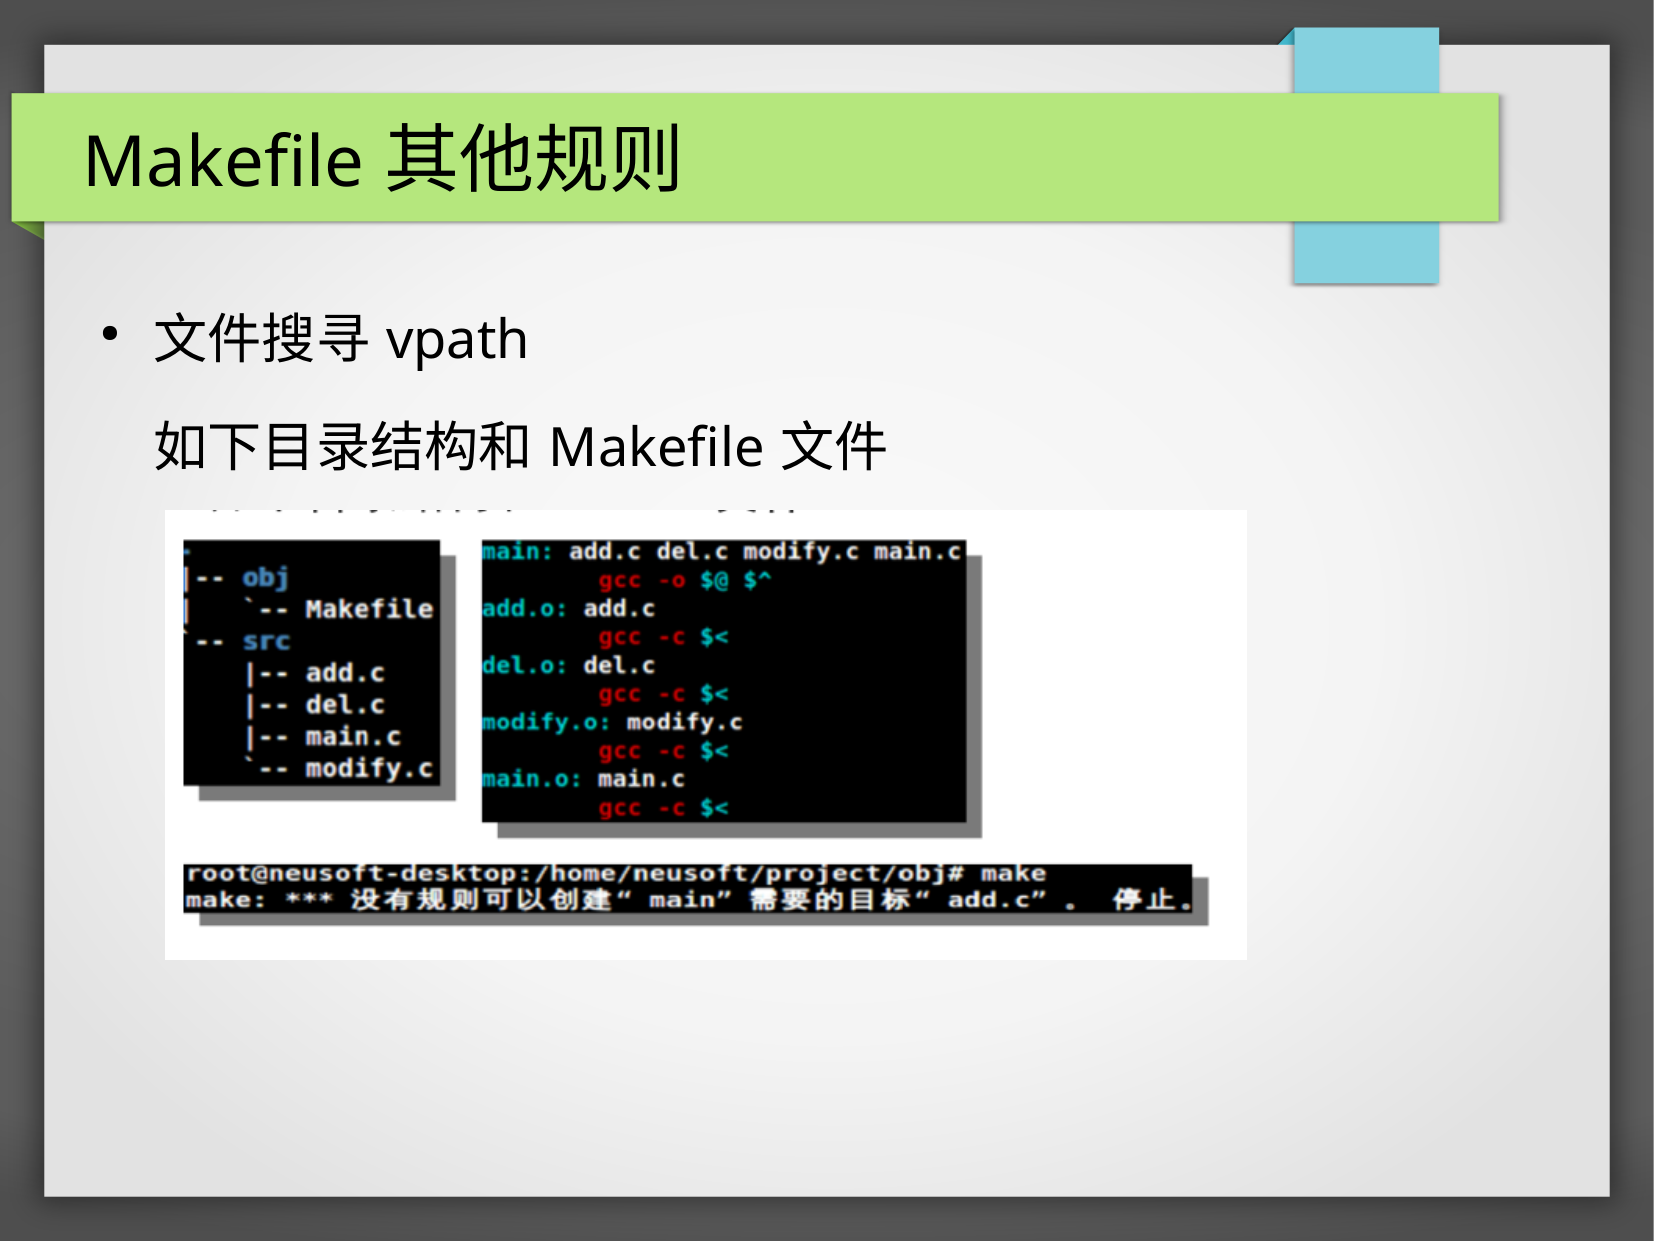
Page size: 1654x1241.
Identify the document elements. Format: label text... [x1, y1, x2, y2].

title Makefile其他规则 [82, 94, 1264, 213]
picture [0, 0, 1654, 1241]
list 文件搜寻vpath 如下目录结构和Makefile文件 [82, 295, 1571, 1015]
